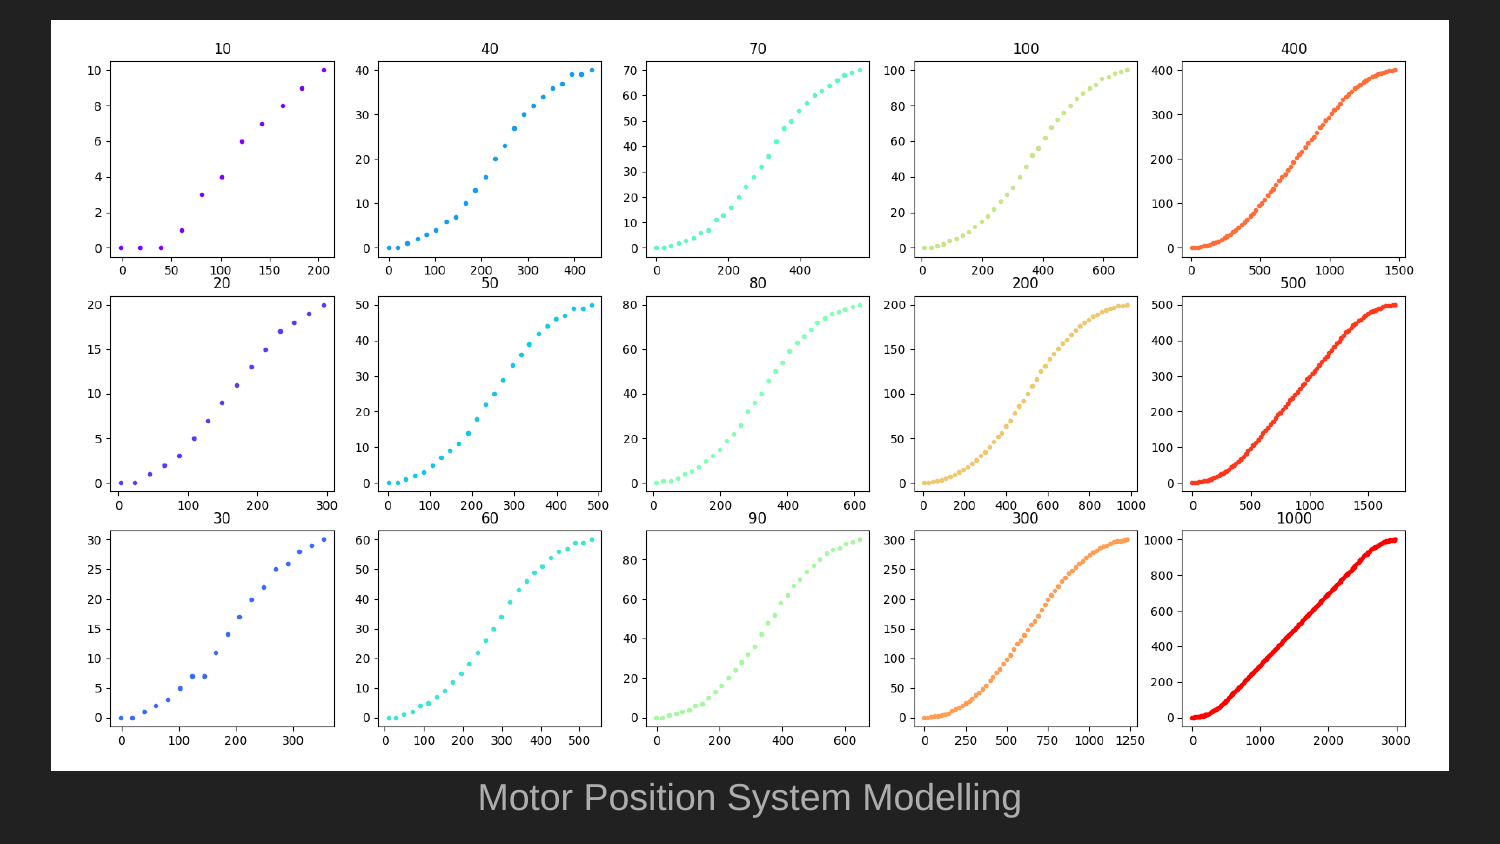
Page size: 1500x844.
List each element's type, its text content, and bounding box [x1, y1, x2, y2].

picture [51, 20, 1449, 771]
text_box Motor Position System Modelling [444, 757, 1056, 818]
